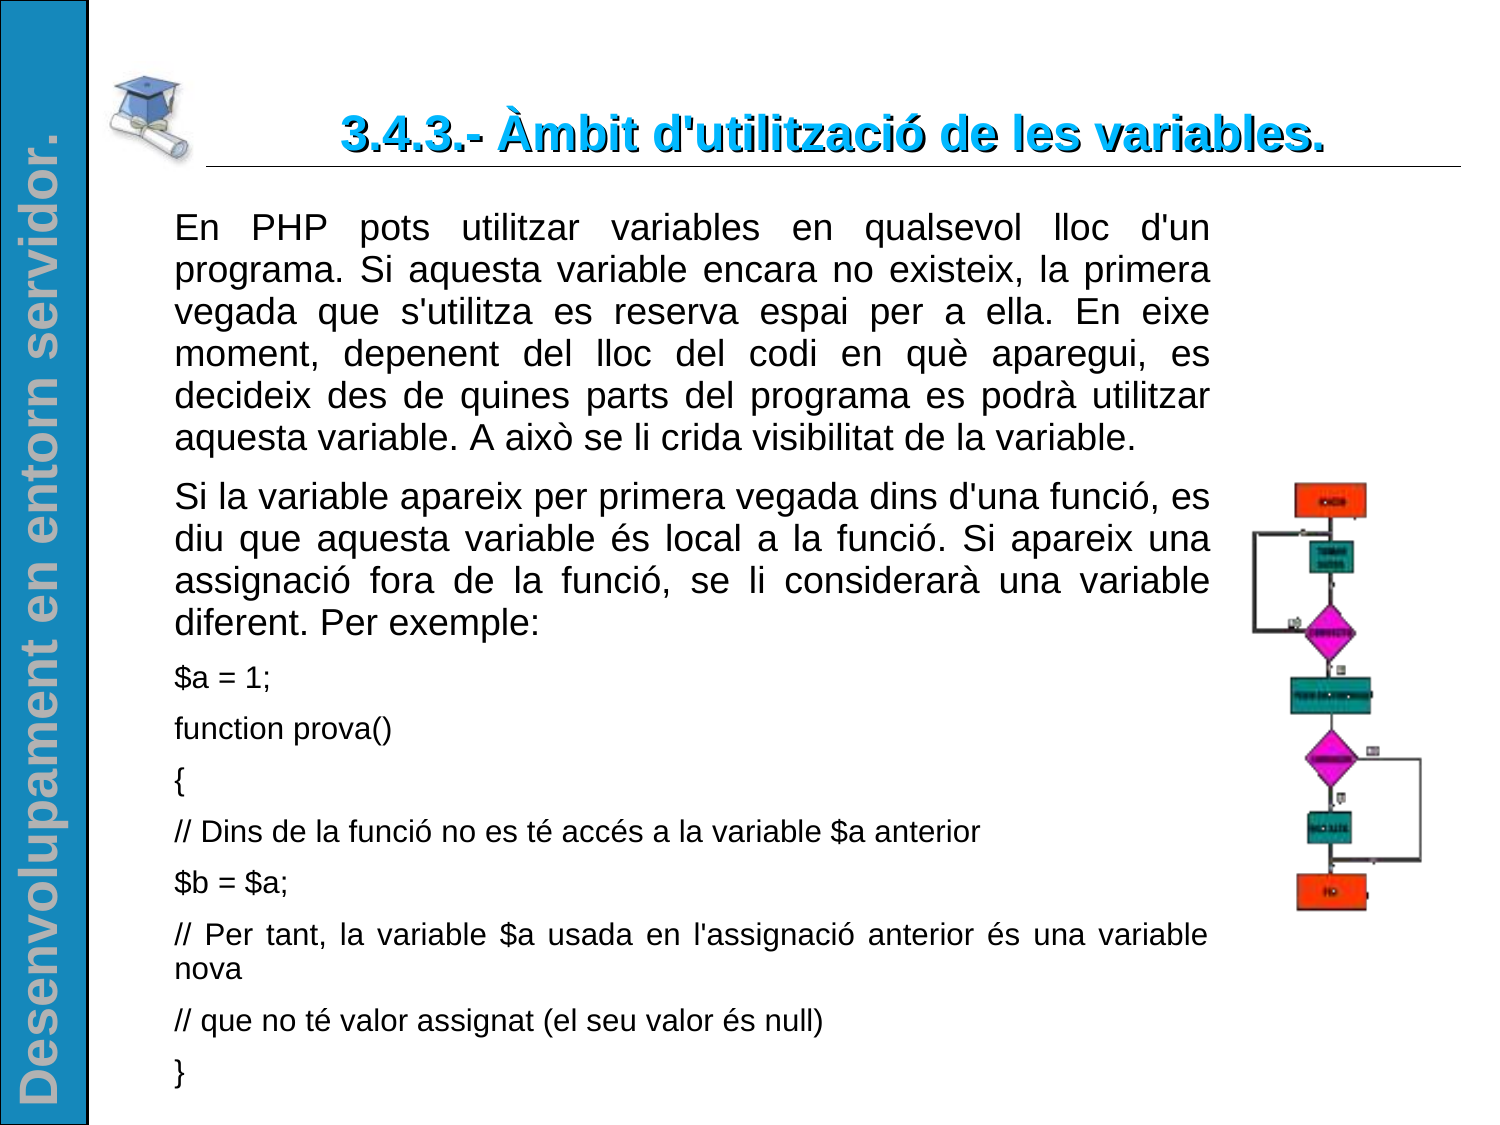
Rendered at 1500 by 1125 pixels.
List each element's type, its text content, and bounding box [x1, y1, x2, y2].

list En PHP pots utilitzar variables en qualsevol lloc d'un programa. Si aquesta variable encara no existeix, la primera vegada que s'utilitza es reserva espai per a ella. En eixe moment, depenent del lloc del codi en què aparegui, es decideix des de quines parts del programa es podrà utilitzar aquesta variable. A això se li crida visibilitat de la variable. Si la variable apareix per primera vegada dins d'una funció, es diu que aquesta variable és local a la funció. Si apareix una assignació fora de la funció, se li considerarà una variable diferent. Per exemple: $a = 1; function prova() { // Dins de la funció no es té accés a la variable $a anterior $b = $a; // Per tant, la variable $a usada en l'assignació anterior és una variable nova // que no té valor assignat (el seu valor és null) } [118, 206, 1211, 1094]
title 3.4.3.- Àmbit d'utilització de les variables. [206, 88, 1447, 178]
picture [93, 61, 206, 174]
picture [1181, 472, 1477, 916]
